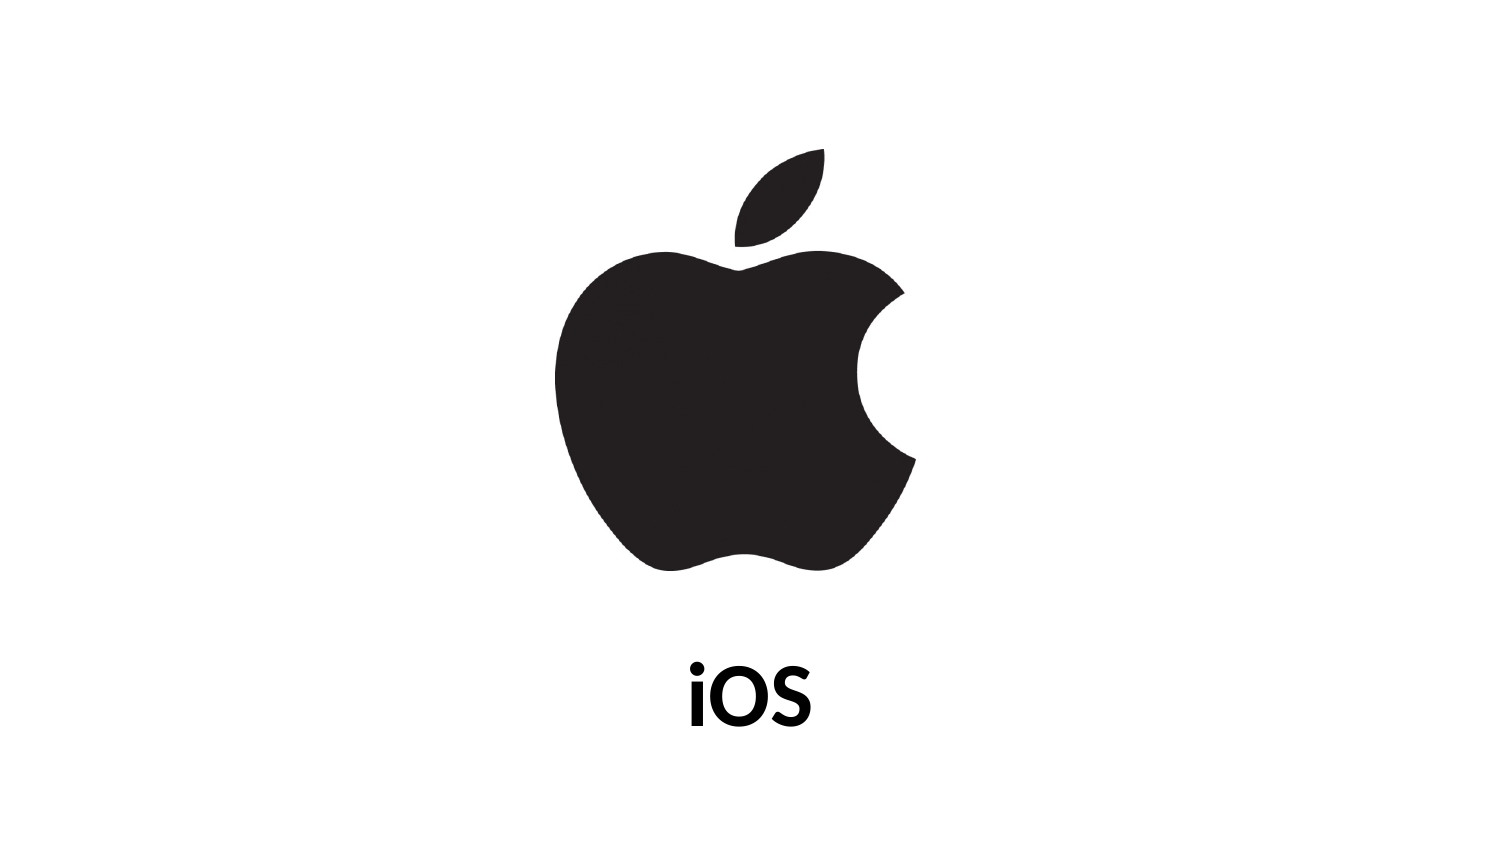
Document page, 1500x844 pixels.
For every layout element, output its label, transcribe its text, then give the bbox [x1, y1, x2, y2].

title iOS [0, 615, 1500, 779]
picture [555, 149, 916, 571]
